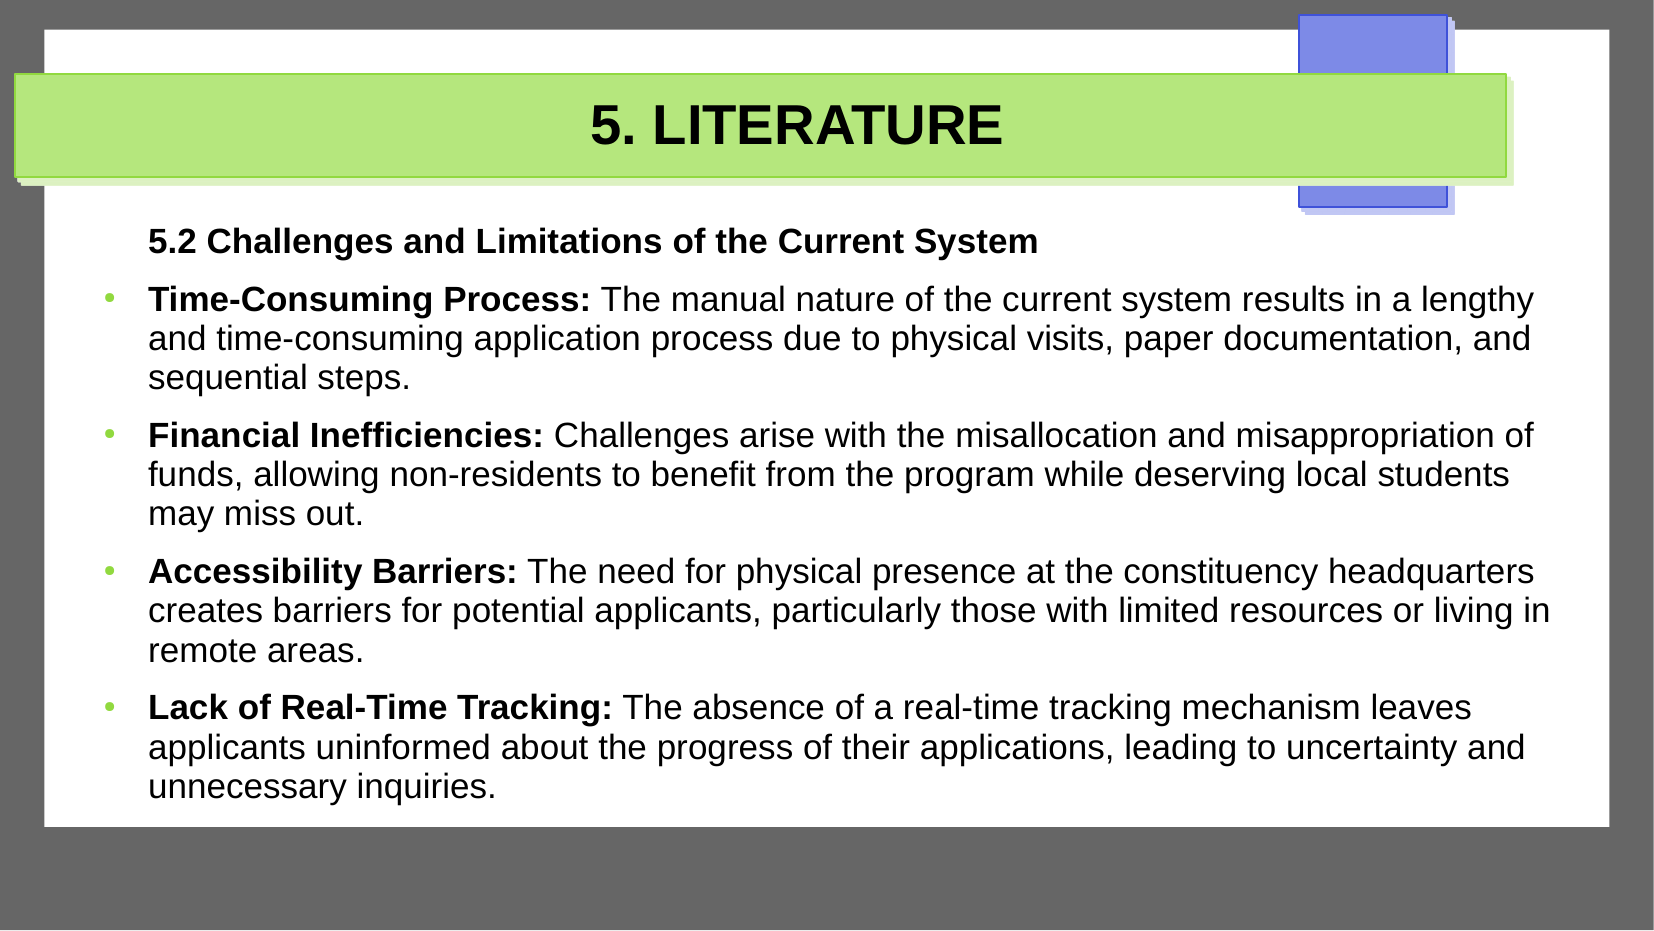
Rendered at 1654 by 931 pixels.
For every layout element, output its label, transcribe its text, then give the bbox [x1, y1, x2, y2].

title 5. LITERATURE [88, 73, 1506, 178]
list 5.2 Challenges and Limitations of the Current System Time-Consuming Process: The manual nature of the current system results in a lengthy and time-consuming application process due to physical visits, paper documentation, and sequential steps. Financial Inefficiencies: Challenges arise with the misallocation and misappropriation of funds, allowing non-residents to benefit from the program while deserving local students may miss out. Accessibility Barriers: The need for physical presence at the constituency headquarters creates barriers for potential applicants, particularly those with limited resources or living in remote areas. Lack of Real-Time Tracking: The absence of a real-time tracking mechanism leaves applicants uninformed about the progress of their applications, leading to uncertainty and unnecessary inquiries. [88, 221, 1565, 813]
